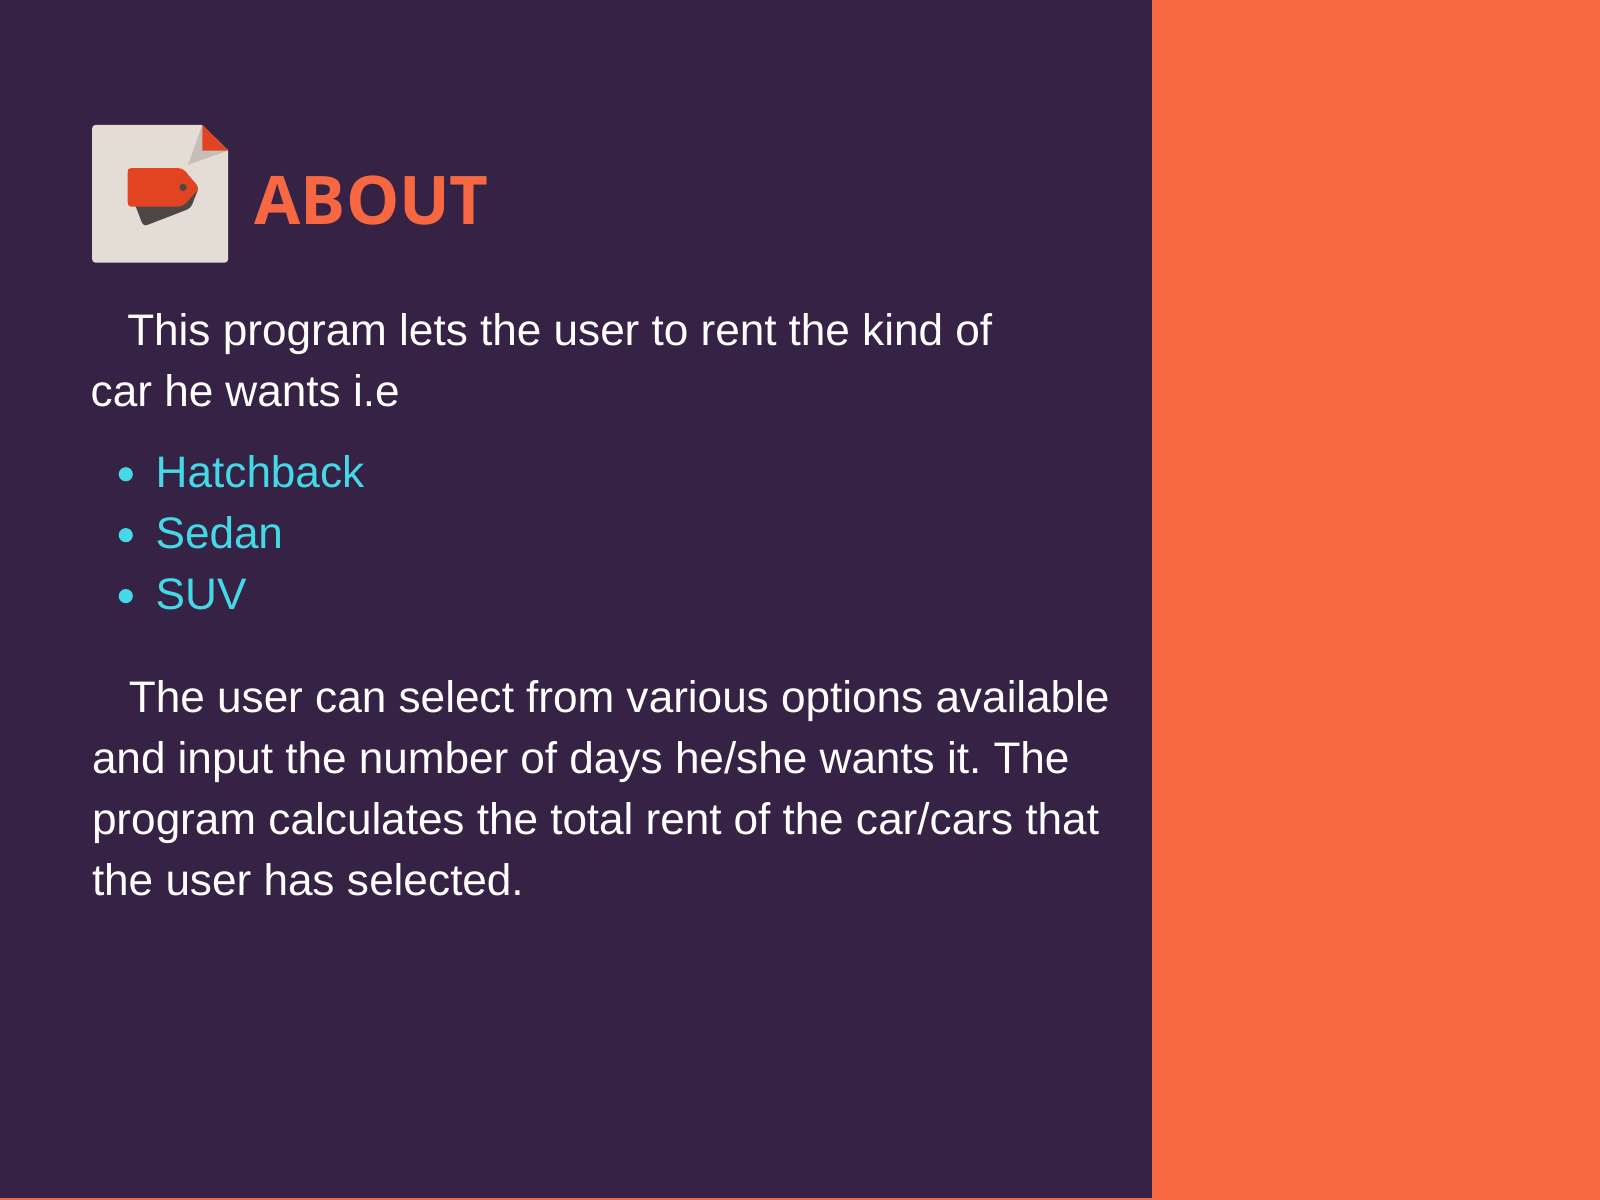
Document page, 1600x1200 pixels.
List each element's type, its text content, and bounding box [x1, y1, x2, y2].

text_box the user has selected. [92, 855, 525, 906]
text_box Hatchback [155, 447, 365, 498]
text_box [0, 0, 1600, 1200]
text_box car he wants i.e [90, 366, 413, 416]
text_box and input the number of days he/she wants it. The [92, 733, 1095, 784]
text_box The user can select from various options available [92, 672, 1123, 723]
text_box Sedan [155, 508, 284, 559]
text_box SUV [155, 569, 247, 620]
text_box program calculates the total rent of the car/cars that [92, 794, 1126, 845]
text_box This program lets the user to rent the kind of [90, 305, 1006, 356]
text_box ABOUT [254, 153, 515, 232]
